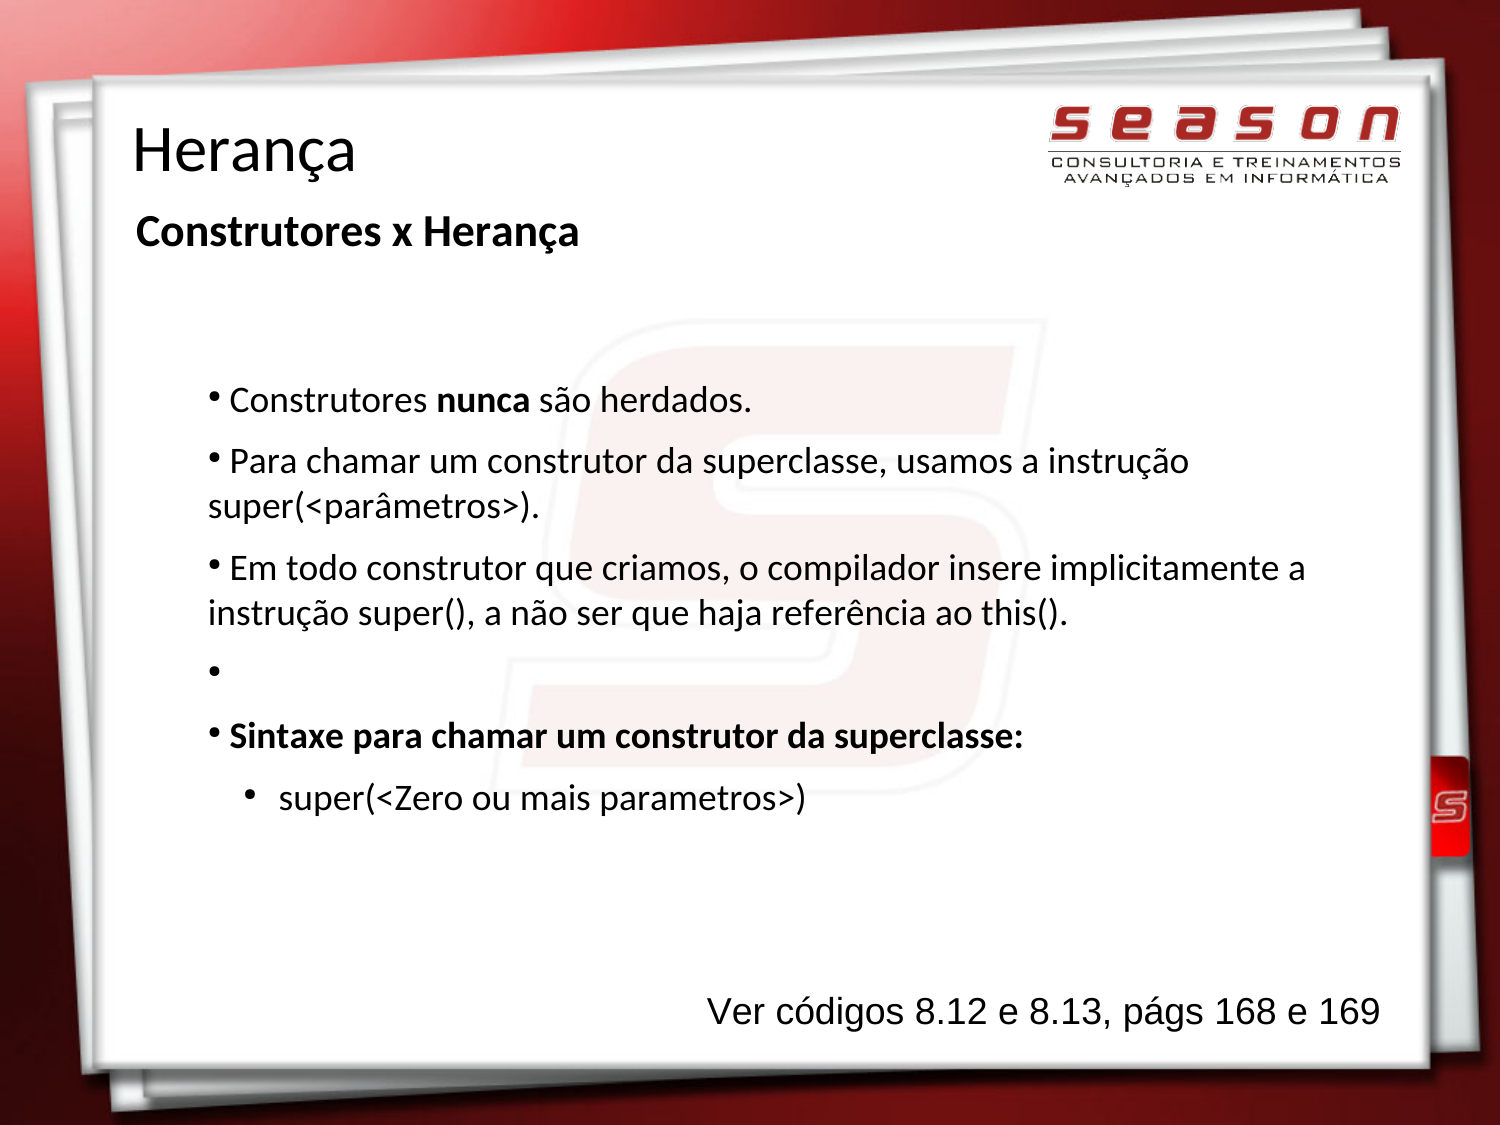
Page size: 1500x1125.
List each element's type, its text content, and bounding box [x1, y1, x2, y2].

picture [0, 0, 1500, 1125]
text_box Ver códigos 8.12 e 8.13, págs 168 e 169 [661, 979, 1396, 1040]
text_box Construtores x Herança [119, 200, 1240, 256]
text_box Construtores nunca são herdados. Para chamar um construtor da superclasse, usamos a instrução super(<parâmetros>). Em todo construtor que criamos, o compilador insere implicitamente a instrução super(), a não ser que haja referência ao this(). Sintaxe para chamar um construtor da superclasse: super(<Zero ou mais parametros>) [207, 329, 1328, 864]
title Herança [118, 33, 1394, 257]
